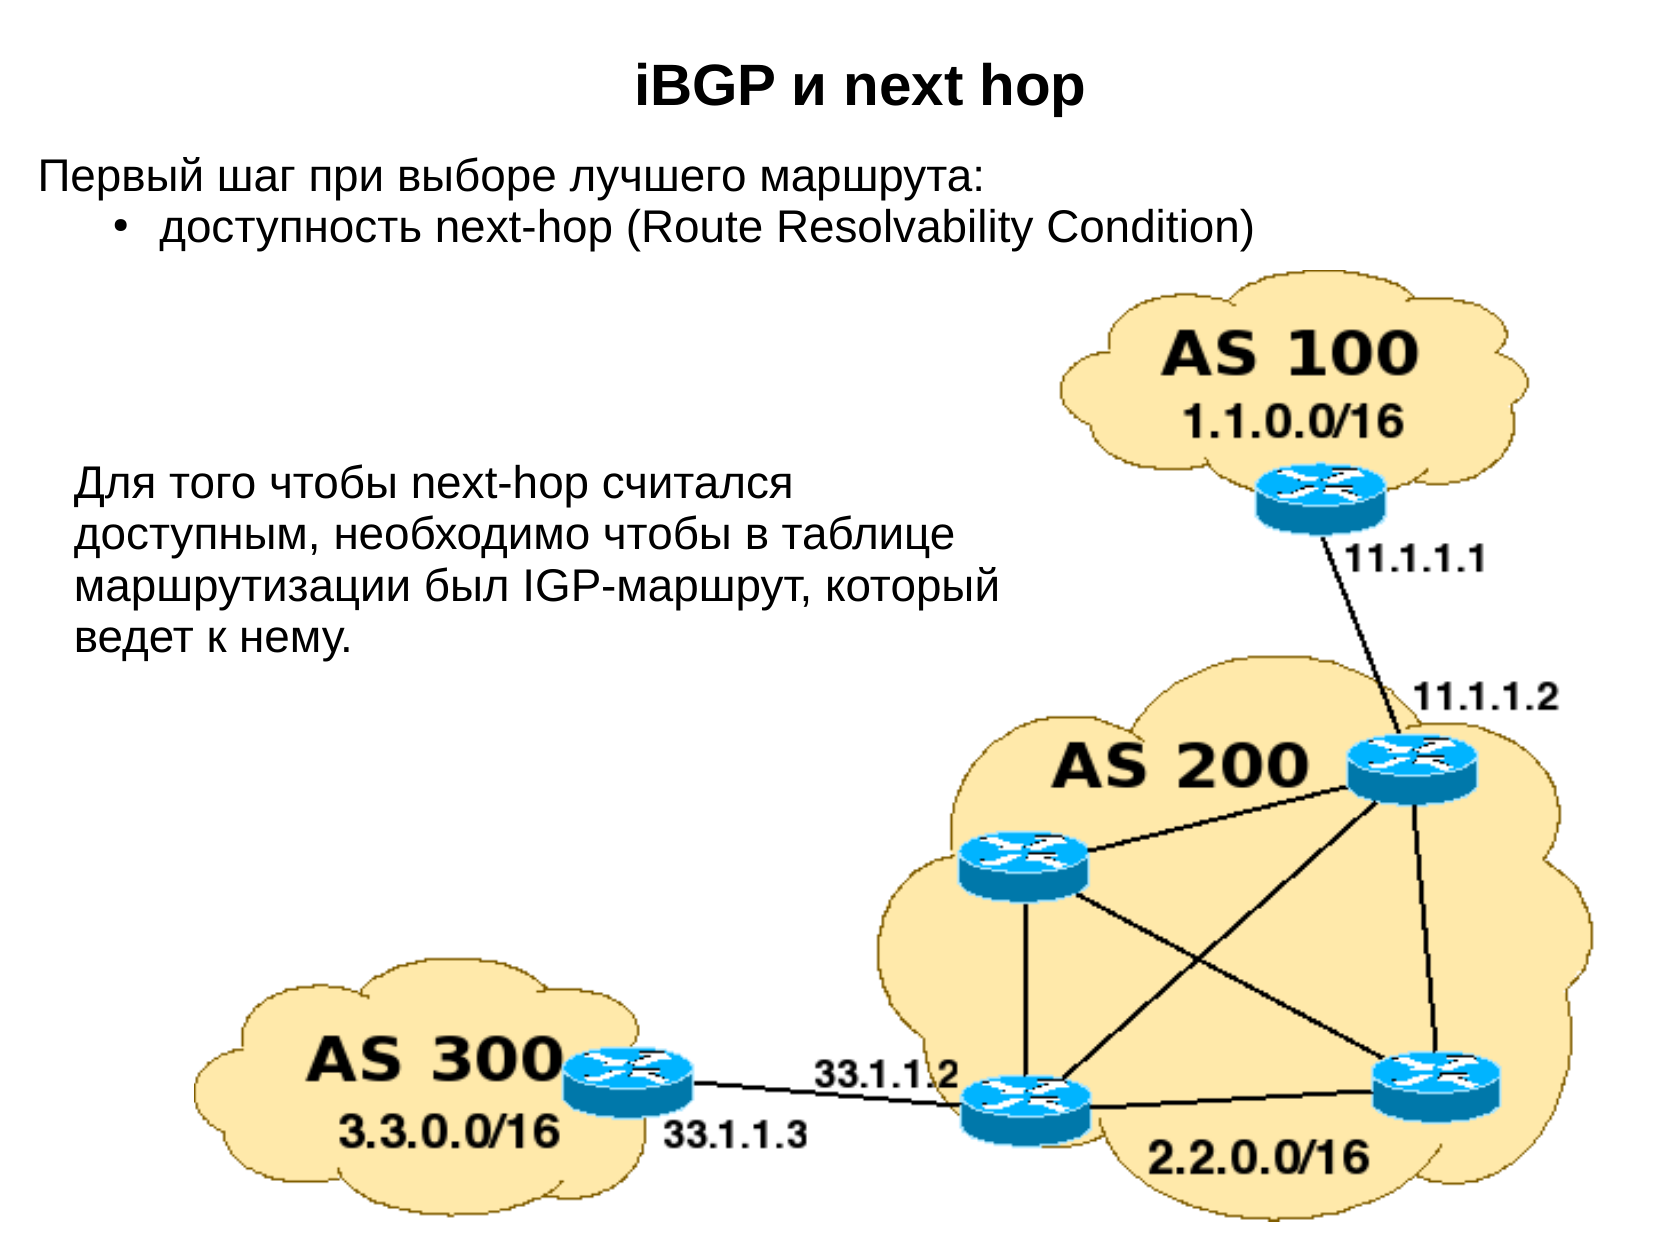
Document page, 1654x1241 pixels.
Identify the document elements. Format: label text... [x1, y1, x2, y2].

list Первый шаг при выборе лучшего маршрута: доступность next-hop (Route Resolvability Condition) [37, 150, 1568, 313]
list Для того чтобы next-hop считался доступным, необходимо чтобы в таблице маршрутизации был IGP-маршрут, который ведет к нему. [73, 457, 1034, 745]
picture [194, 270, 1605, 1222]
text_box iBGP и next hop [123, 41, 1597, 125]
